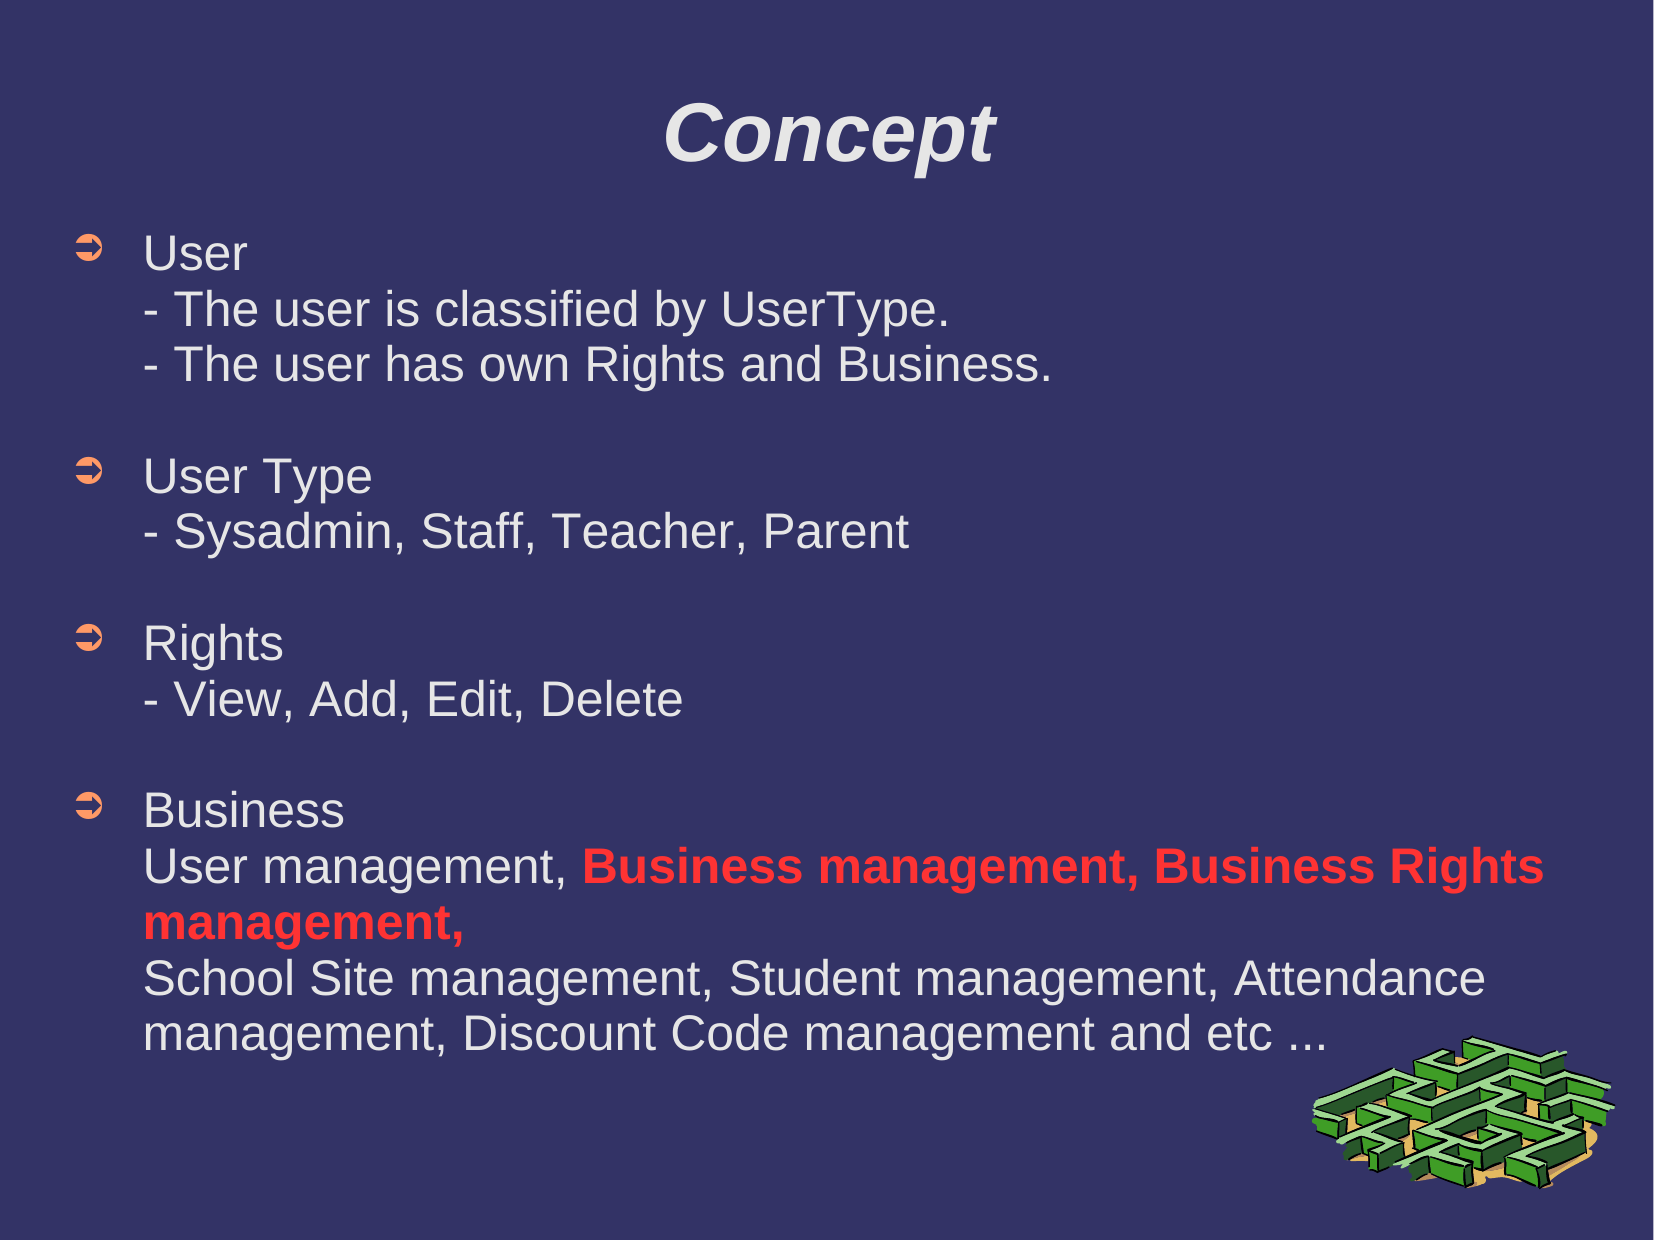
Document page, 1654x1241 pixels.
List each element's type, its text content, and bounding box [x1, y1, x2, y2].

list User - The user is classified by UserType. - The user has own Rights and Business. User Type - Sysadmin, Staff, Teacher, Parent Rights - View, Add, Edit, Delete Business User management, Business management, Business Rights management, School Site management, Student management, Attendance management, Discount Code management and etc ... [60, 225, 1591, 1180]
title Concept [123, 28, 1536, 225]
